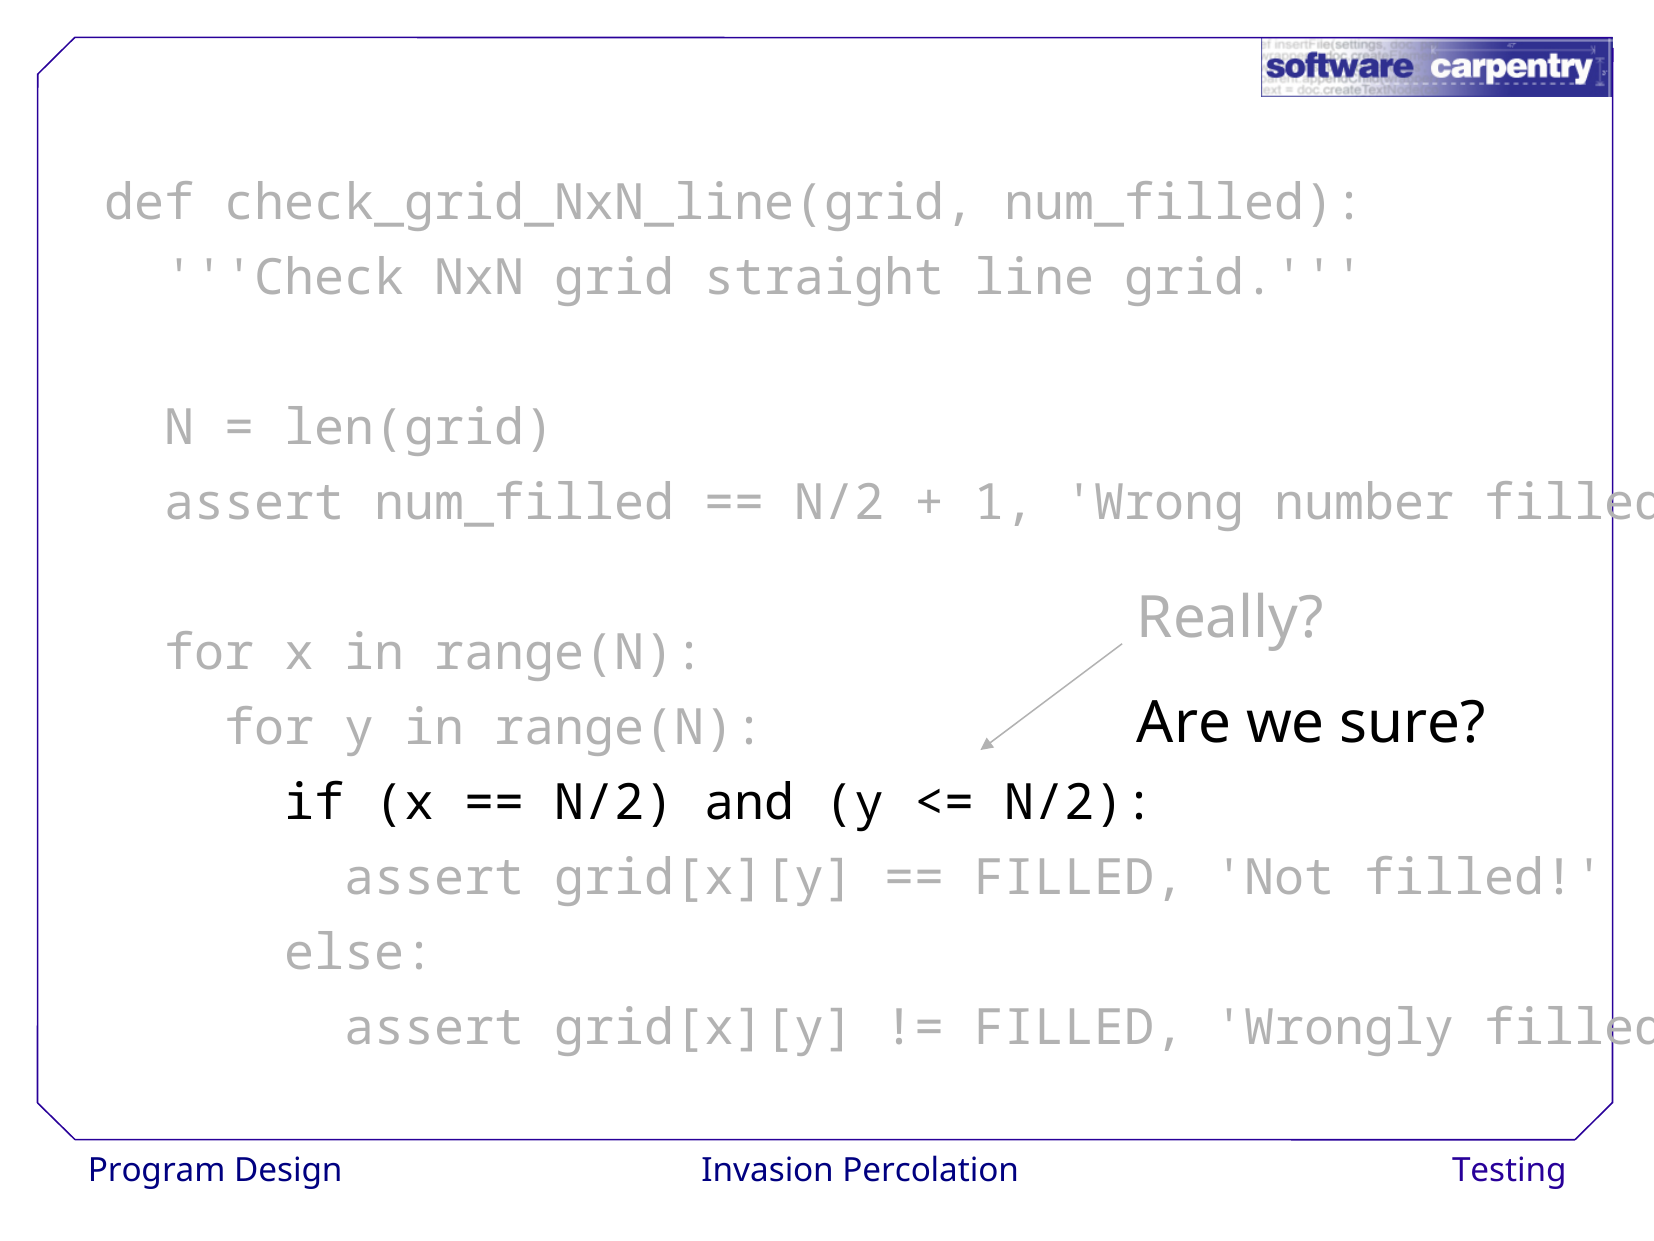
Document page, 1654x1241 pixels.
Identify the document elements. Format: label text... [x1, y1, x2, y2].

text_box Really? Are we sure? [1122, 536, 1524, 762]
picture [1261, 39, 1613, 97]
text_box def check_grid_NxN_line(grid, num_filled): '''Check NxN grid straight line grid.''' N = len(grid) assert num_filled == N/2 + 1, 'Wrong number filled' for x in range(N): for y in range(N): if (x == N/2) and (y <= N/2): assert grid[x][y] == FILLED, 'Not filled!' else: assert grid[x][y] != FILLED, 'Wrongly filled!' [89, 147, 1508, 1093]
